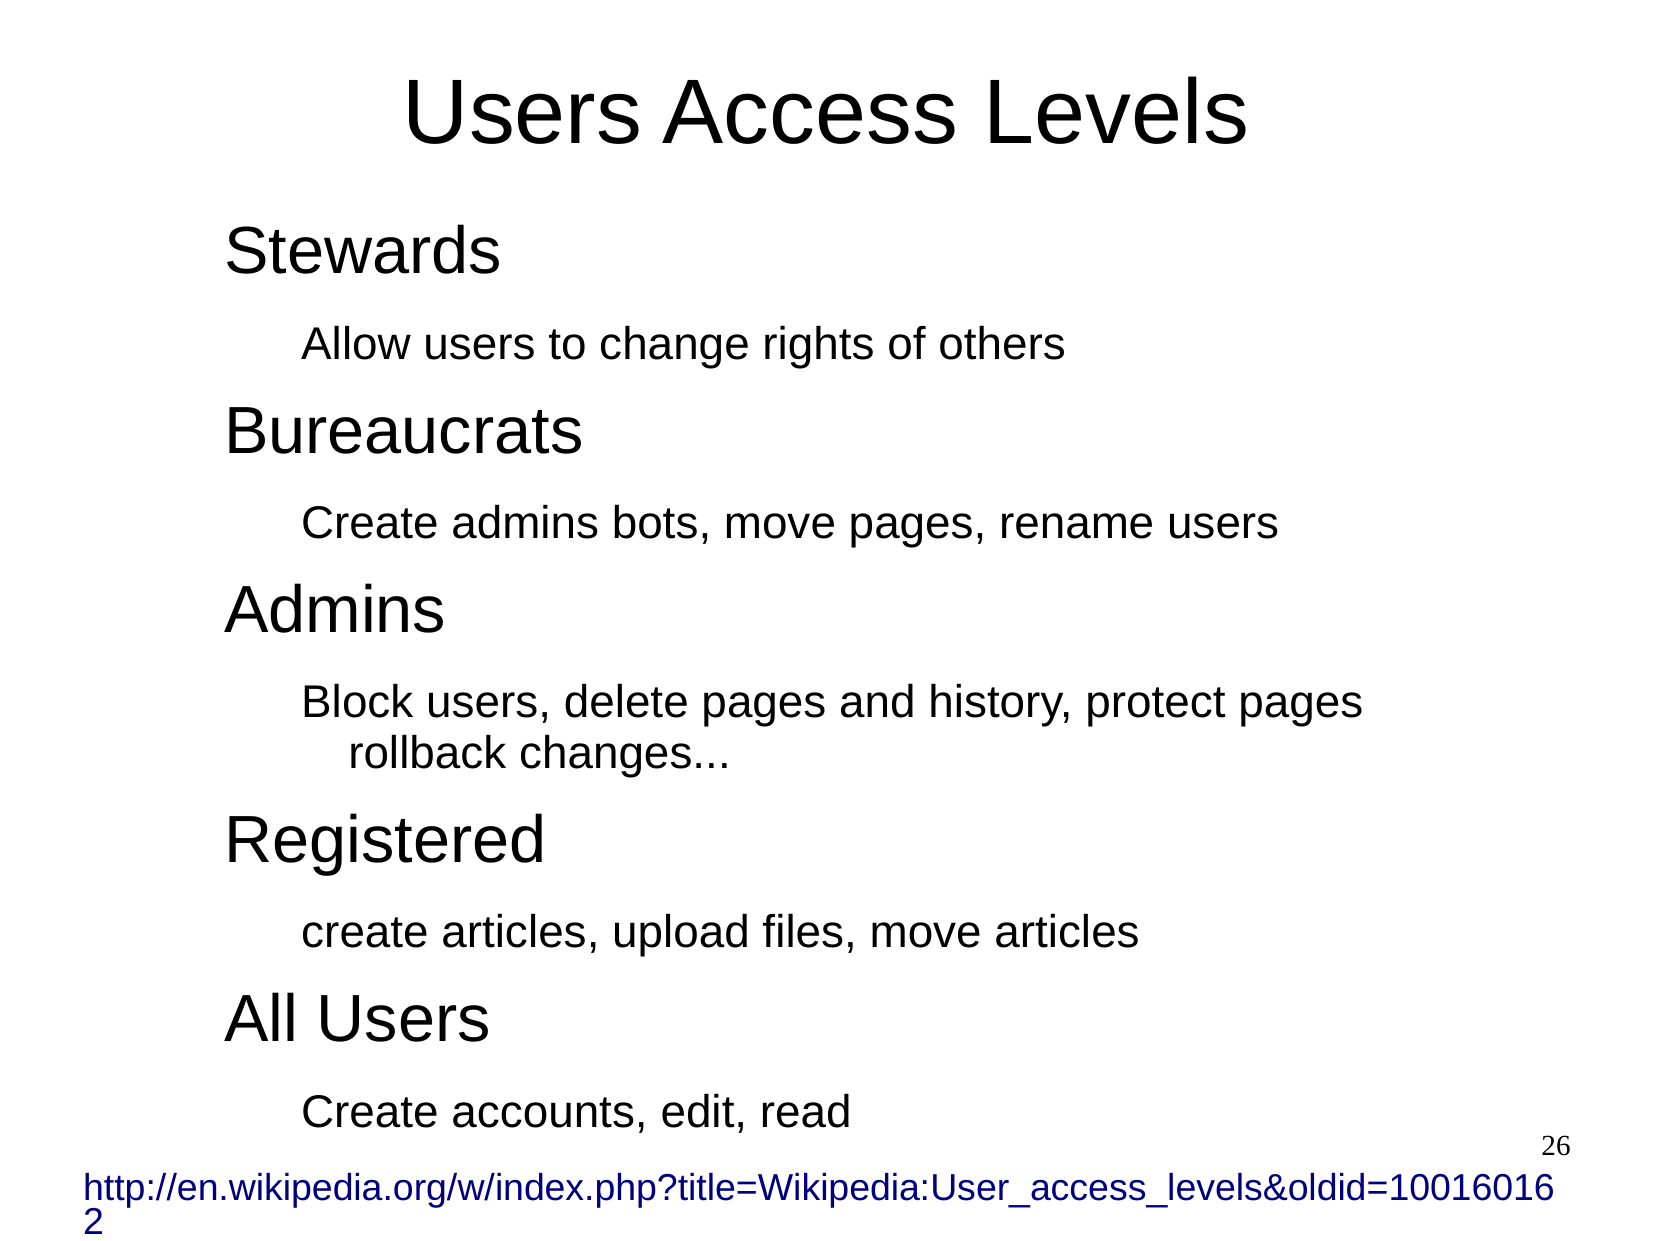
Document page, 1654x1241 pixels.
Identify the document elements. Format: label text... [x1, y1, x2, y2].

title Users Access Levels [82, 8, 1571, 216]
text_box http://en.wikipedia.org/w/index.php?title=Wikipedia:User_access_levels&oldid=100160162 [68, 1158, 1589, 1216]
list Stewards Allow users to change rights of others Bureaucrats Create admins bots, move pages, rename users Admins Block users, delete pages and history, protect pages rollback changes... Registered create articles, upload files, move articles All Users Create accounts, edit, read [206, 213, 1437, 1136]
